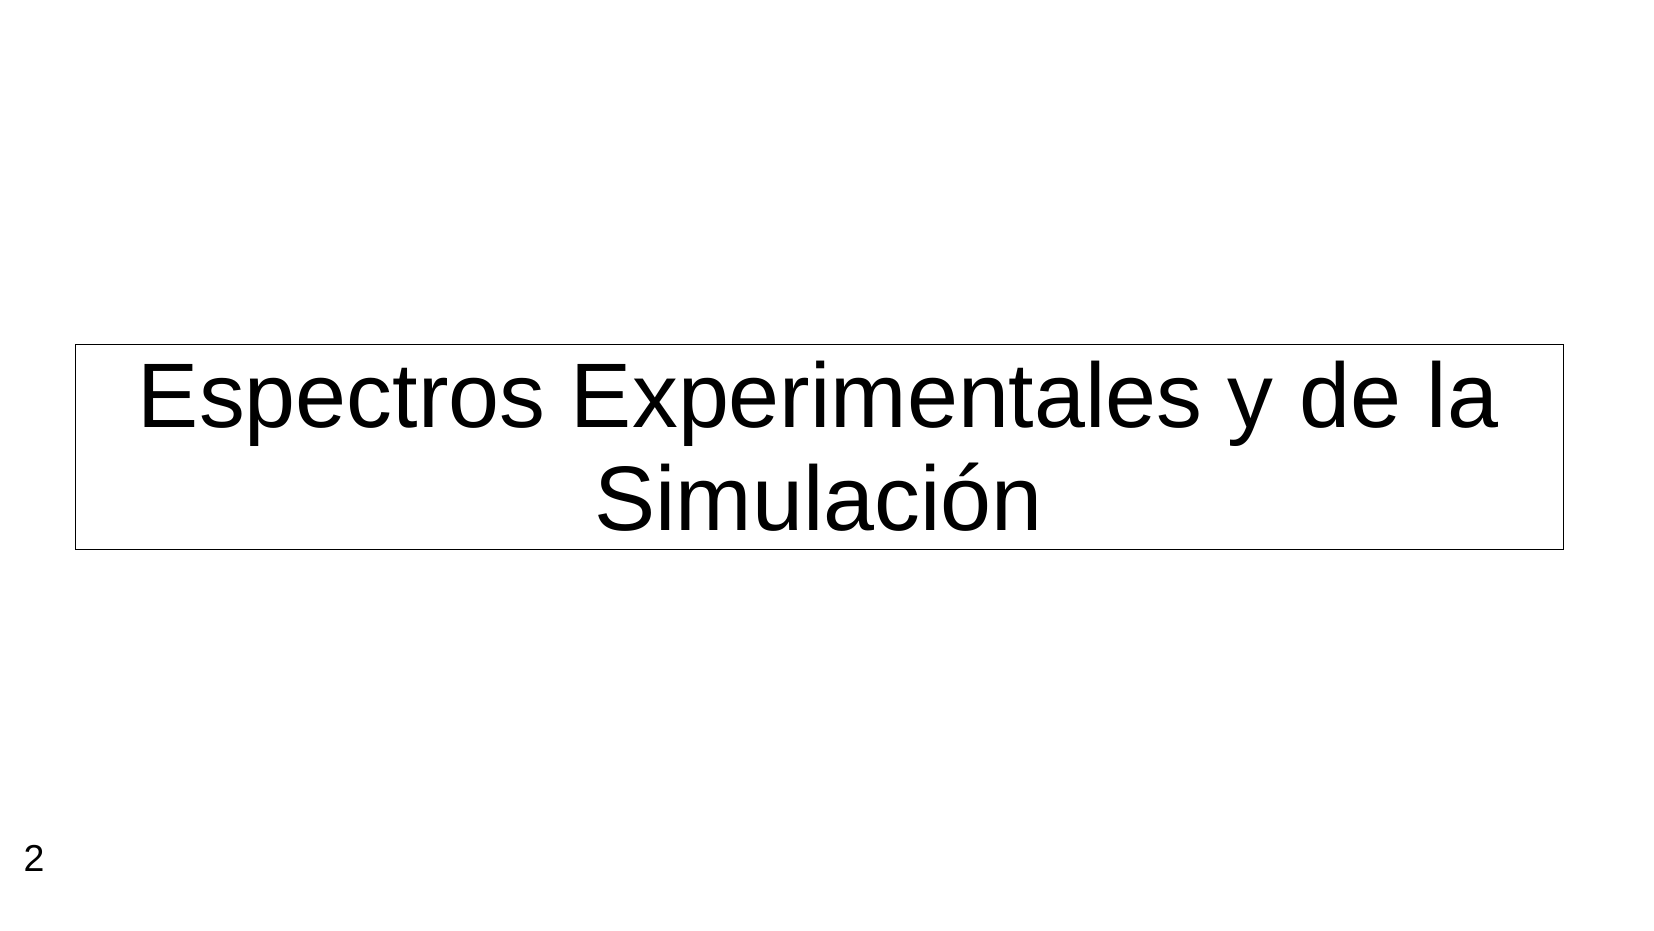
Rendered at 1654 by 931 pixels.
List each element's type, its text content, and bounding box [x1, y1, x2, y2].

text_box <number> [8, 829, 638, 901]
title Espectros Experimentales y de la Simulación [75, 344, 1564, 550]
